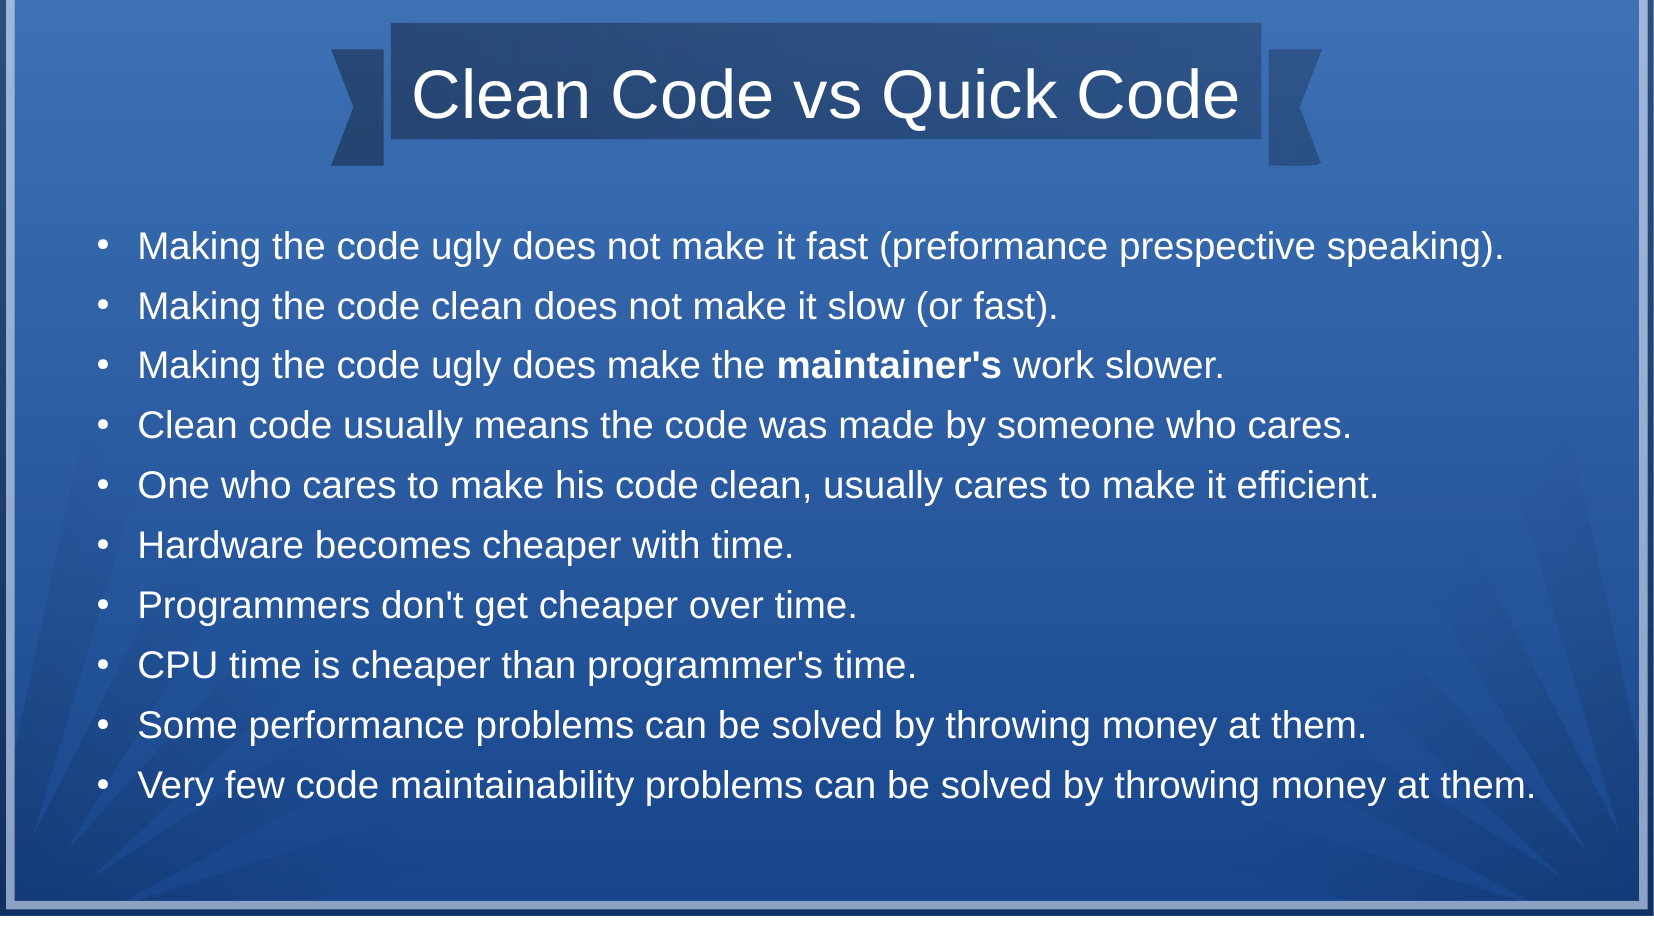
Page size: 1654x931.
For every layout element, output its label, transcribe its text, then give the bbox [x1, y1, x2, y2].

title Clean Code vs Quick Code [389, 35, 1264, 154]
list Making the code ugly does not make it fast (preformance prespective speaking). Making the code clean does not make it slow (or fast). Making the code ugly does make the maintainer's work slower. Clean code usually means the code was made by someone who cares. One who cares to make his code clean, usually cares to make it efficient. Hardware becomes cheaper with time. Programmers don't get cheaper over time. CPU time is cheaper than programmer's time. Some performance problems can be solved by throwing money at them. Very few code maintainability problems can be solved by throwing money at them. [82, 224, 1571, 848]
